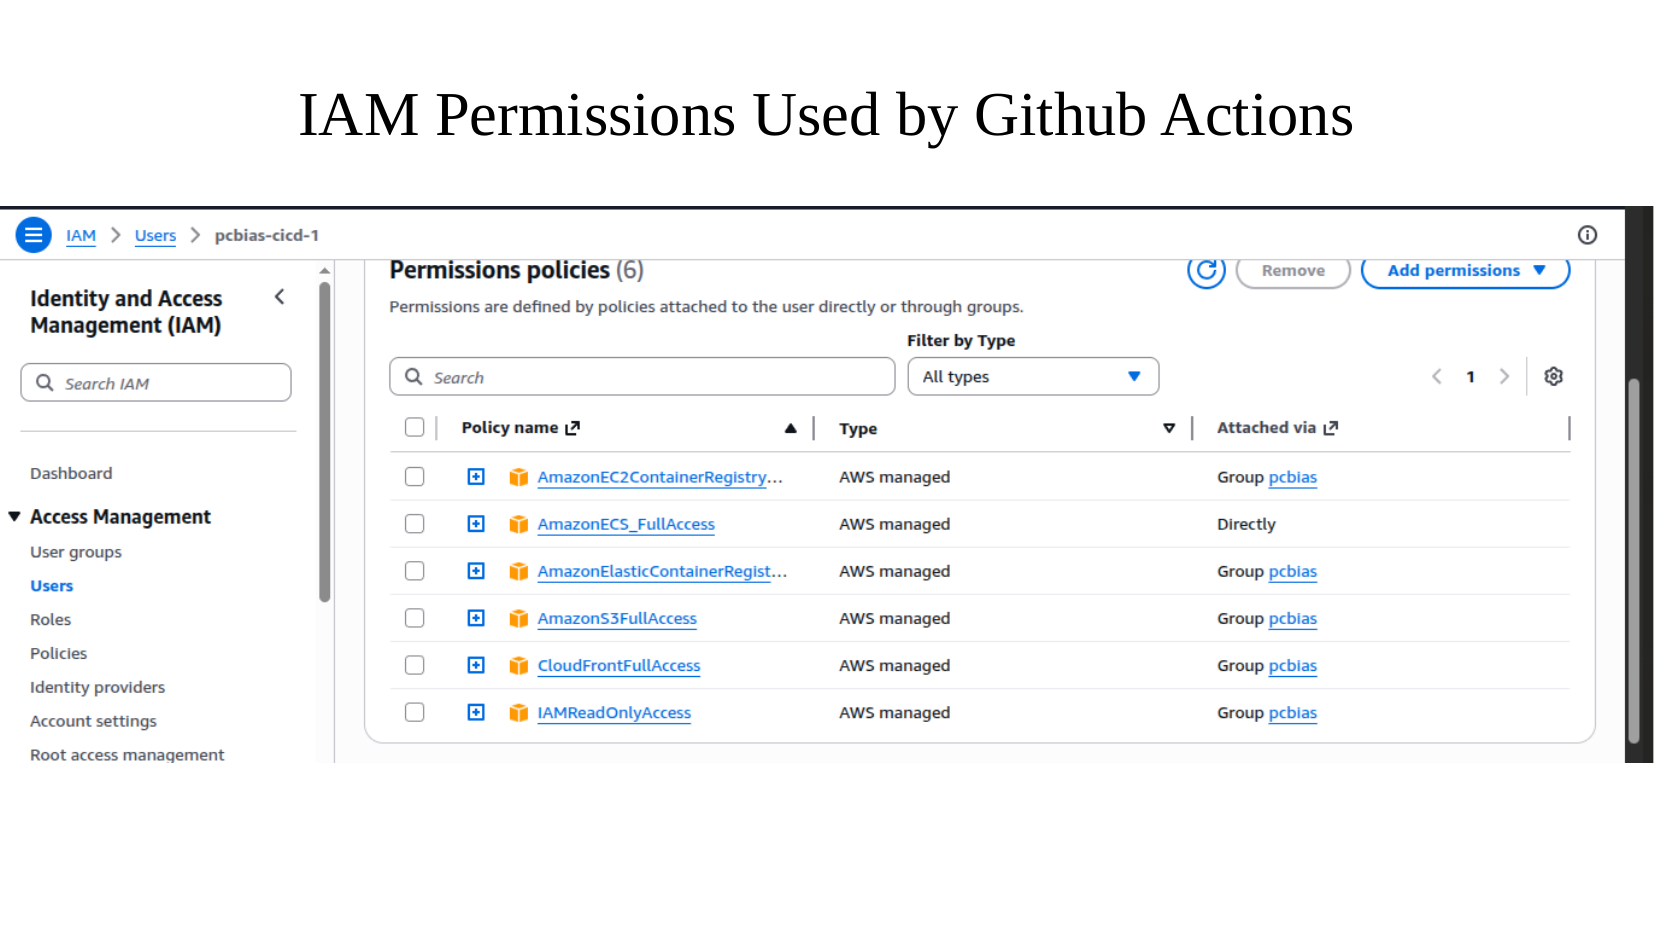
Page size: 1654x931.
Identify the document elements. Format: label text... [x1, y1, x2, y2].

picture [0, 206, 1654, 763]
title IAM Permissions Used by Github Actions [82, 37, 1571, 193]
